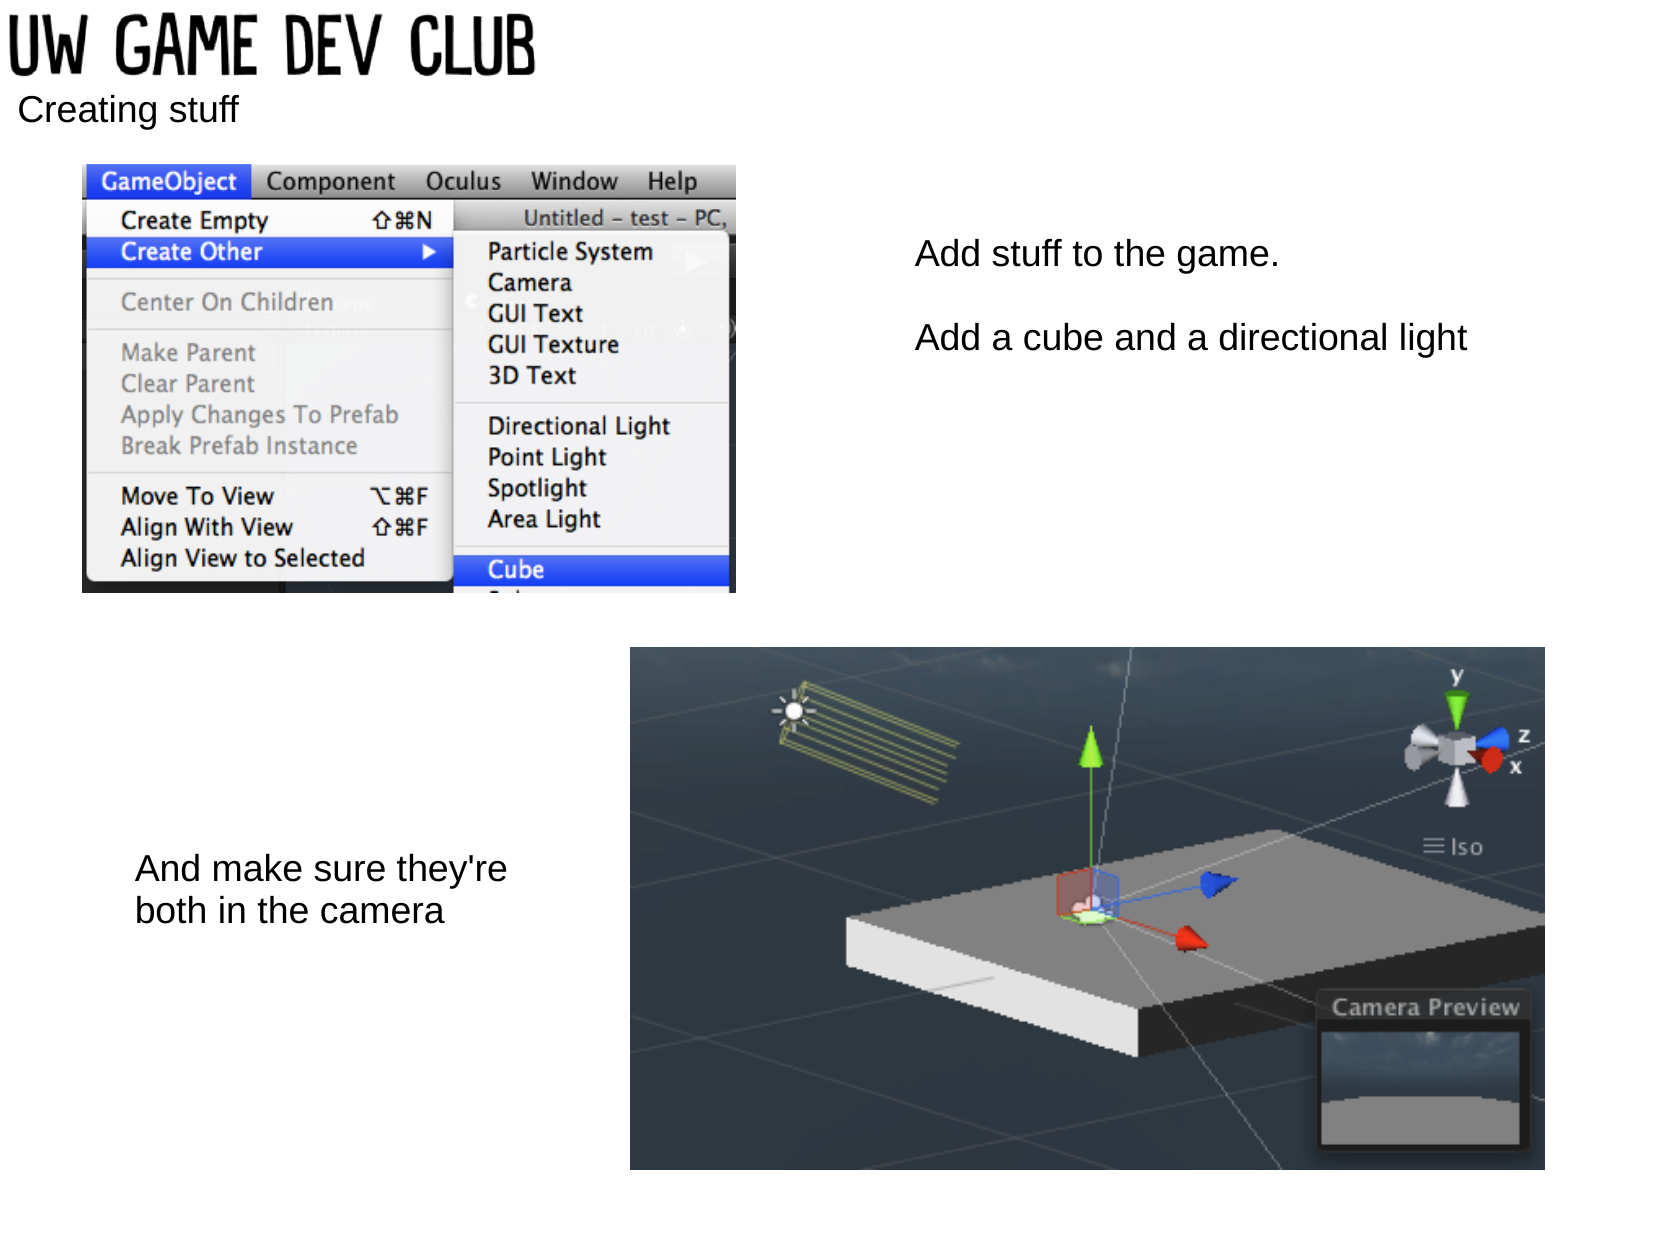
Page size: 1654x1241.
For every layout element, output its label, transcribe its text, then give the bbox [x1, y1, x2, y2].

picture [82, 164, 736, 593]
picture [630, 647, 1545, 1171]
text_box Add stuff to the game. Add a cube and a directional light [900, 225, 1486, 366]
text_box And make sure they're both in the camera [120, 840, 571, 939]
text_box Creating stuff [2, 80, 843, 138]
picture [2, 7, 551, 80]
